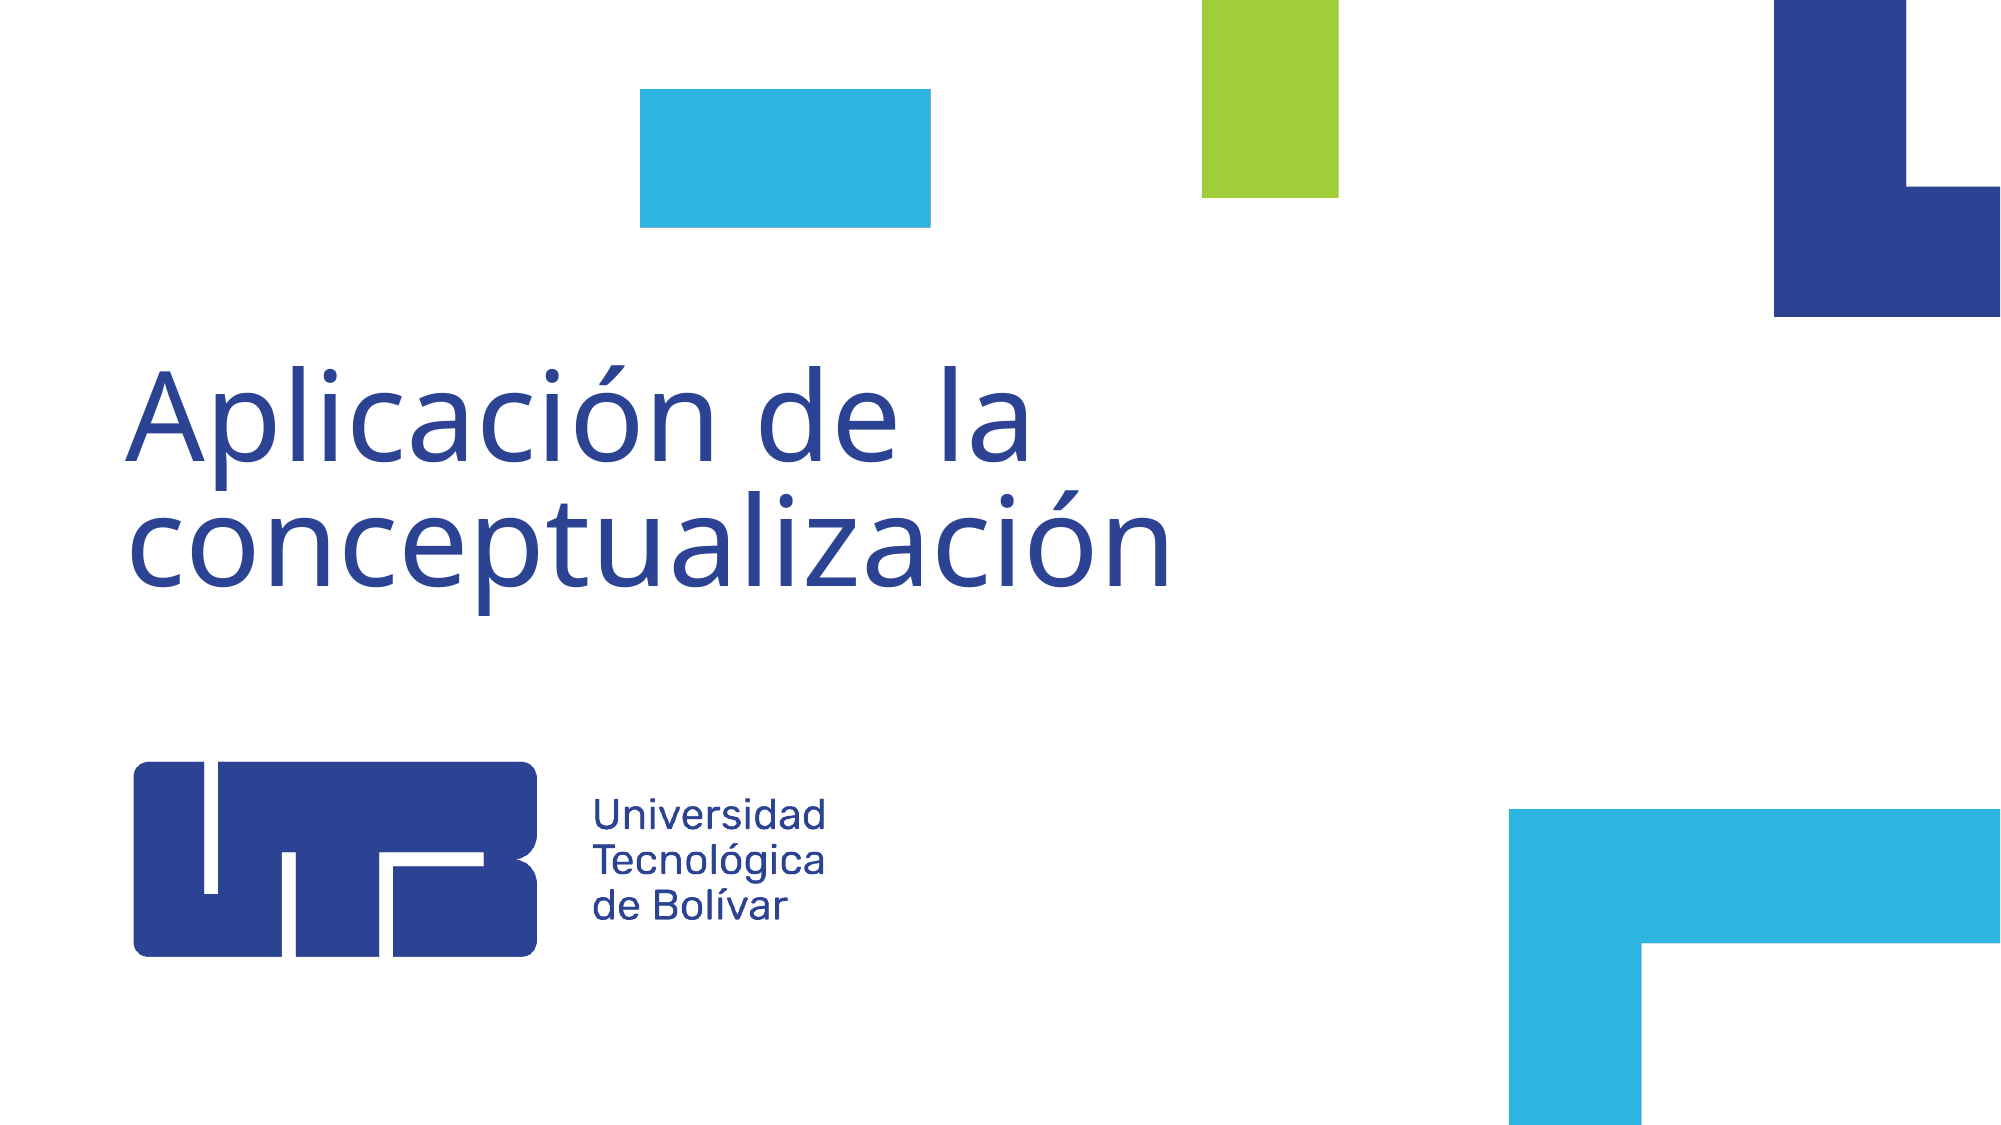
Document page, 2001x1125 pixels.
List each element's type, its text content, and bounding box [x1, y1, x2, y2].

title Aplicación de la conceptualización [110, 227, 1977, 620]
